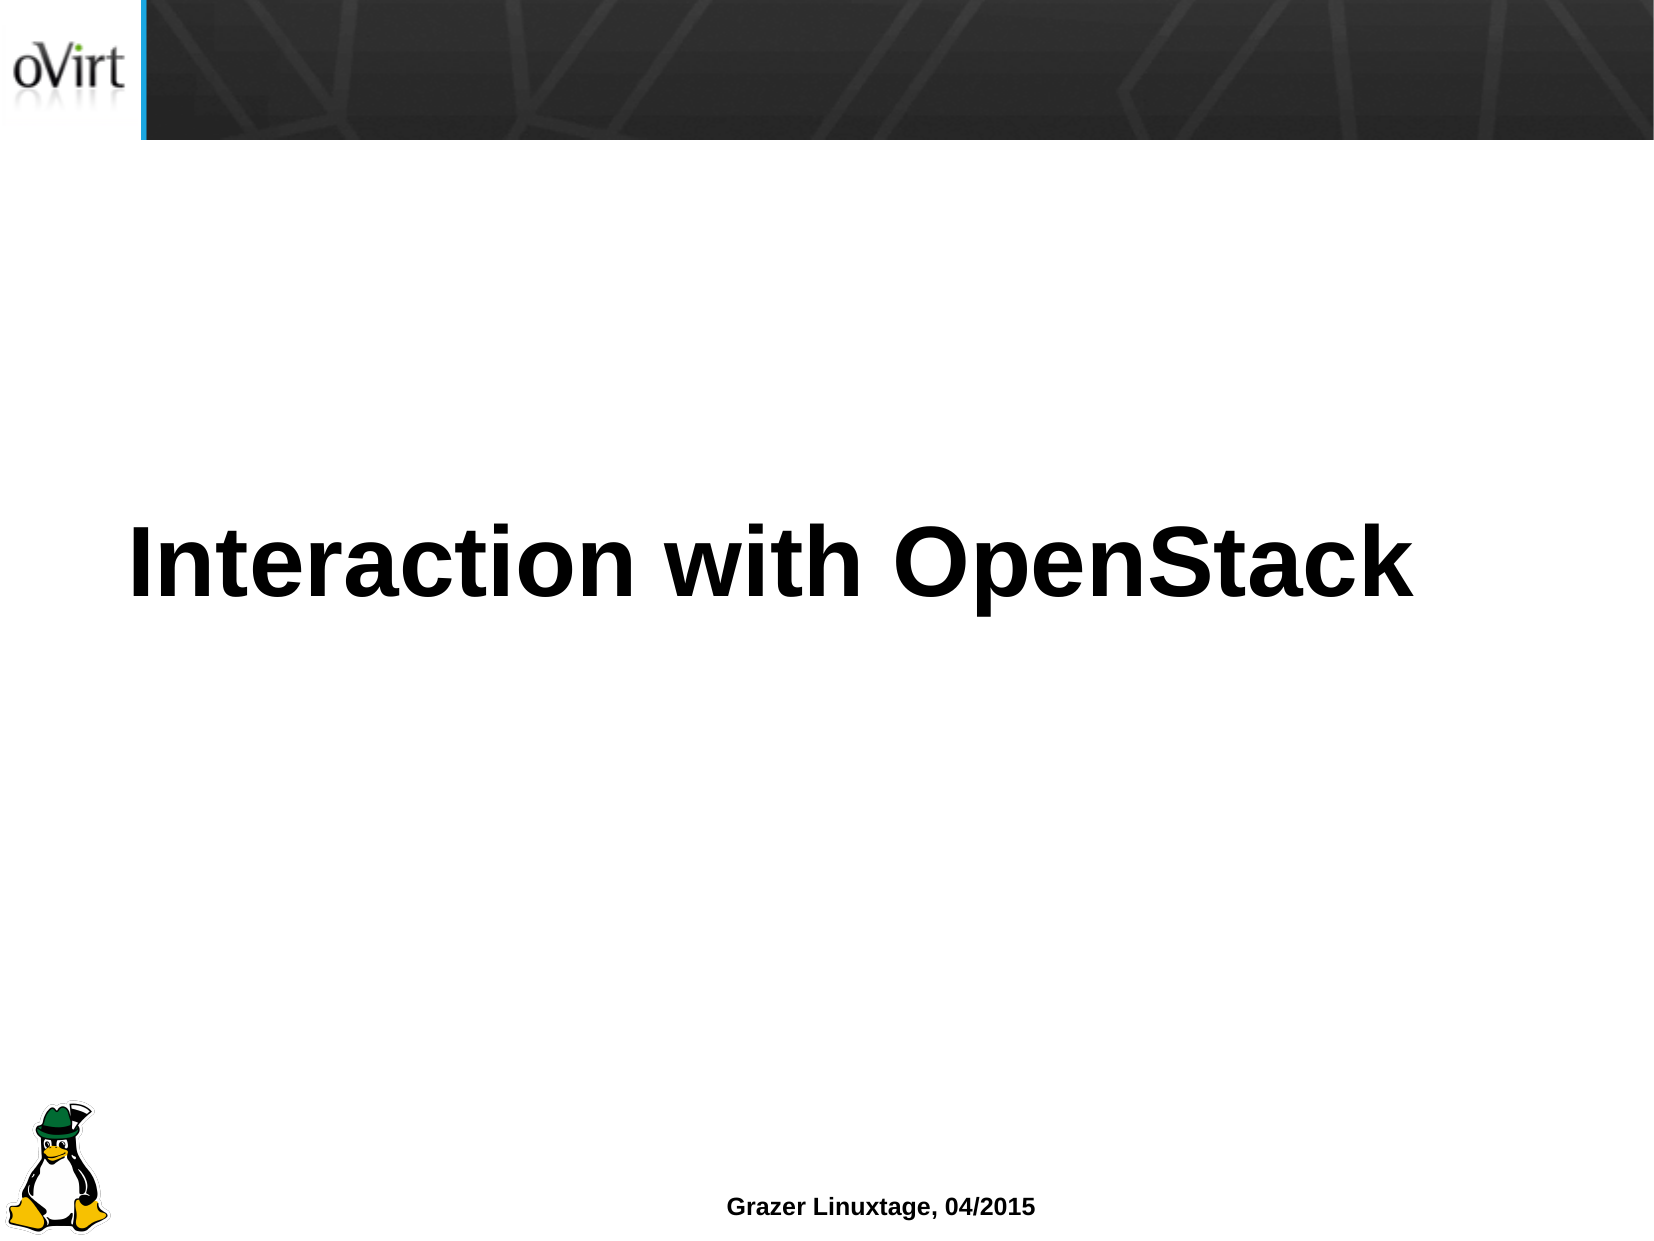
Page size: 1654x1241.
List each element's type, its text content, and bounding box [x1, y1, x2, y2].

picture [5, 1100, 111, 1235]
picture [0, 0, 1654, 140]
text_box Interaction with OpenStack [112, 498, 1549, 737]
